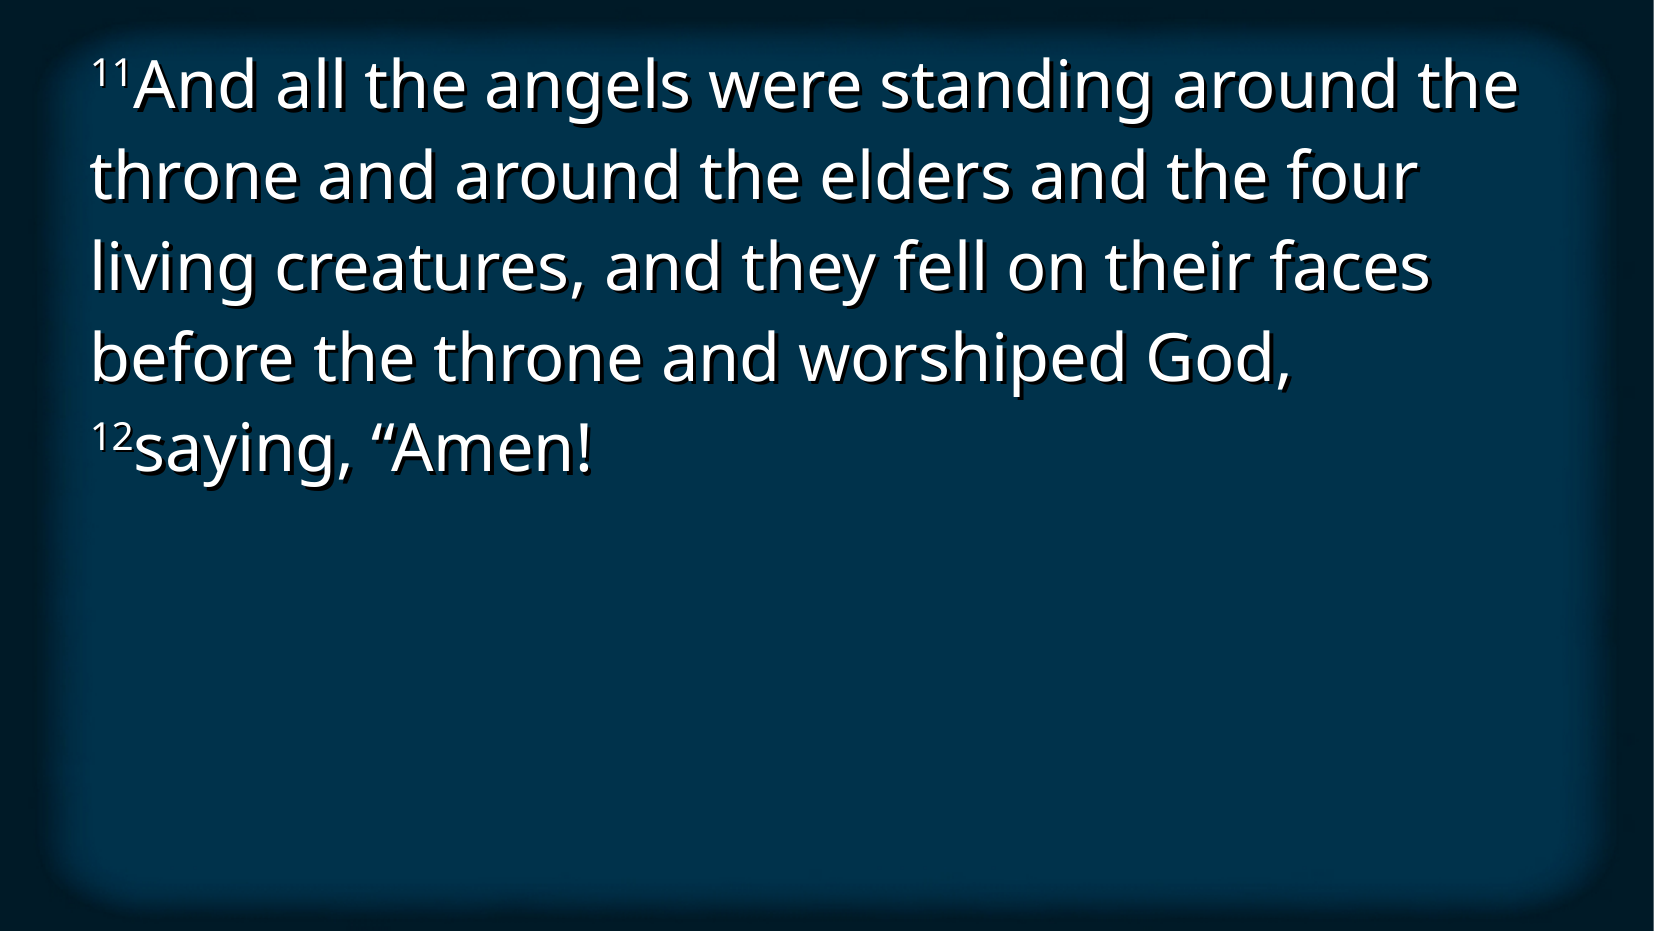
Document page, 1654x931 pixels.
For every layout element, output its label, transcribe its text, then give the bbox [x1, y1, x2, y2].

text_box 11And all the angels were standing around the throne and around the elders and the four living creatures, and they fell on their faces before the throne and worshiped God, 12saying, “Amen! [75, 30, 1561, 400]
picture [0, 0, 1654, 931]
